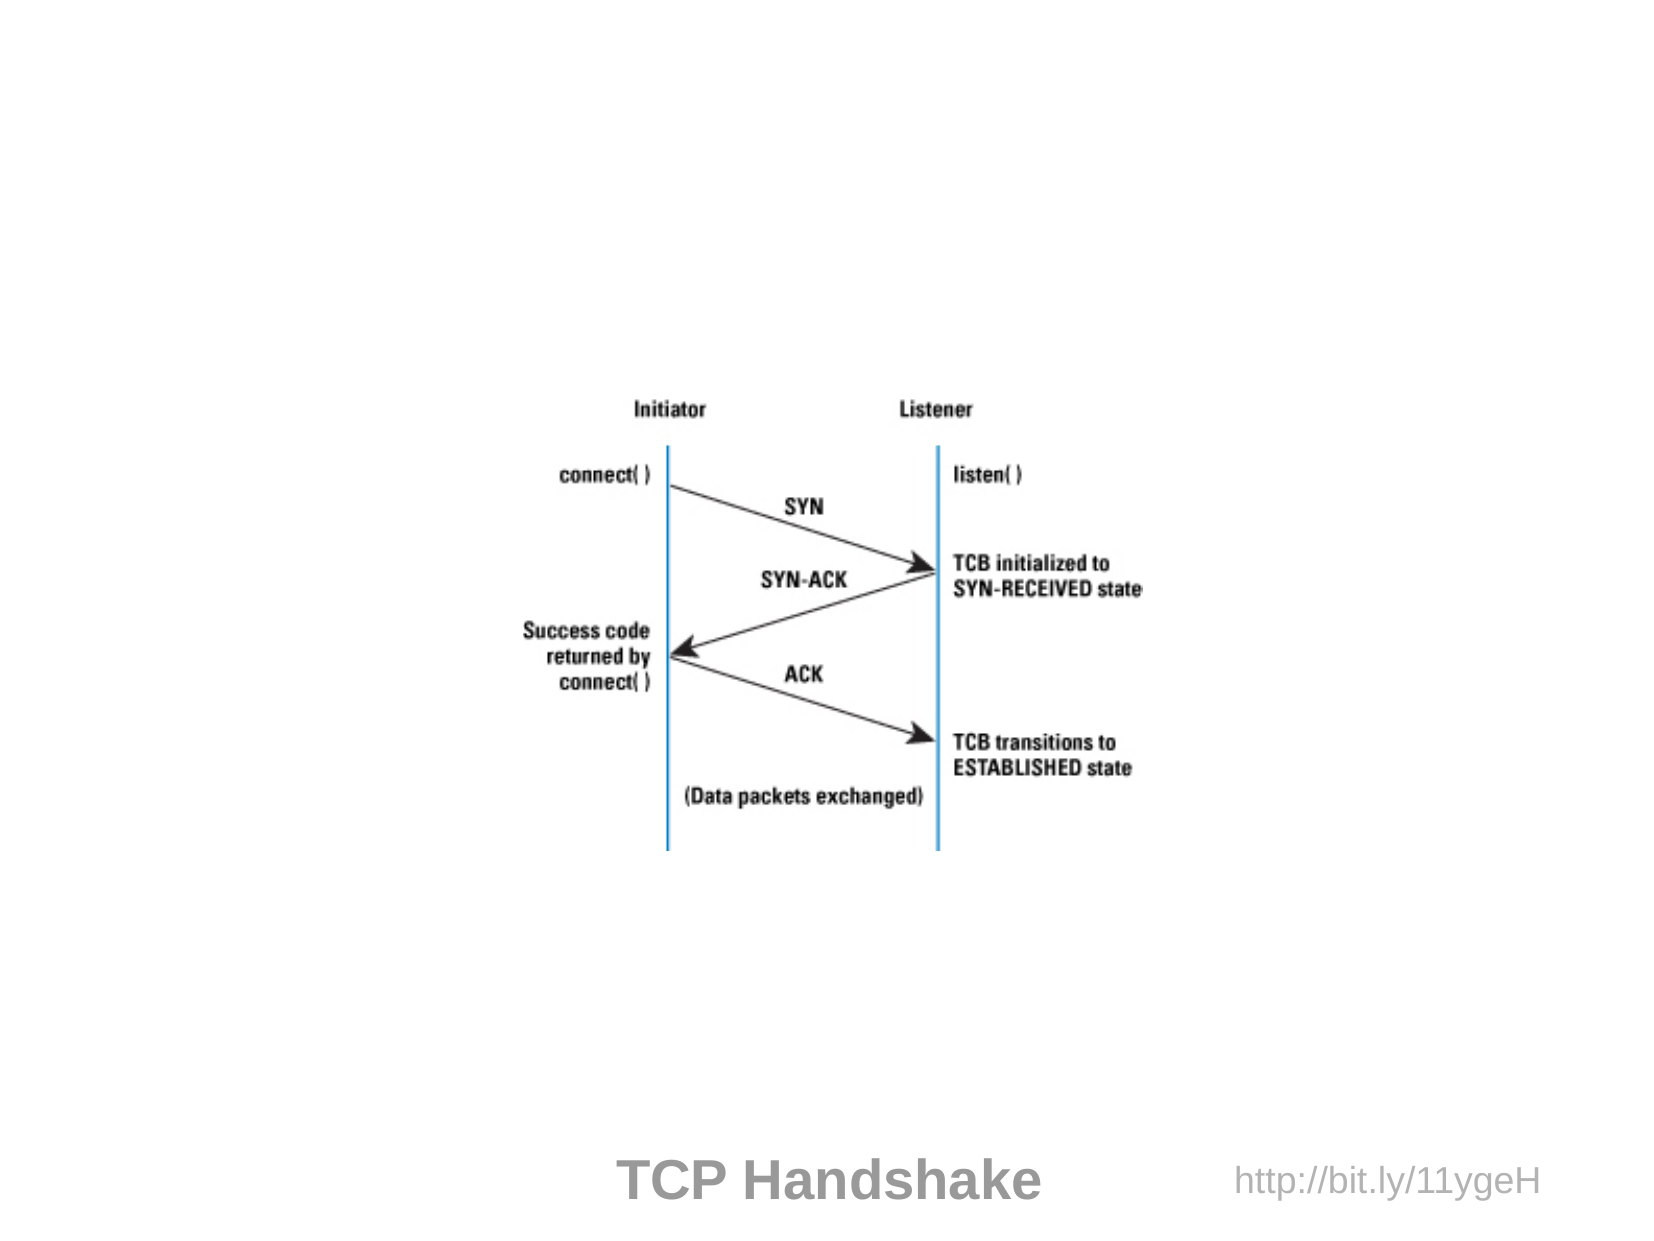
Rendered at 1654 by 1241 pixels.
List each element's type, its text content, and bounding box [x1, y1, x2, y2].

text_box http://bit.ly/11ygeH [1151, 1152, 1625, 1211]
text_box TCP Handshake [616, 1151, 1043, 1212]
picture [523, 398, 1143, 852]
